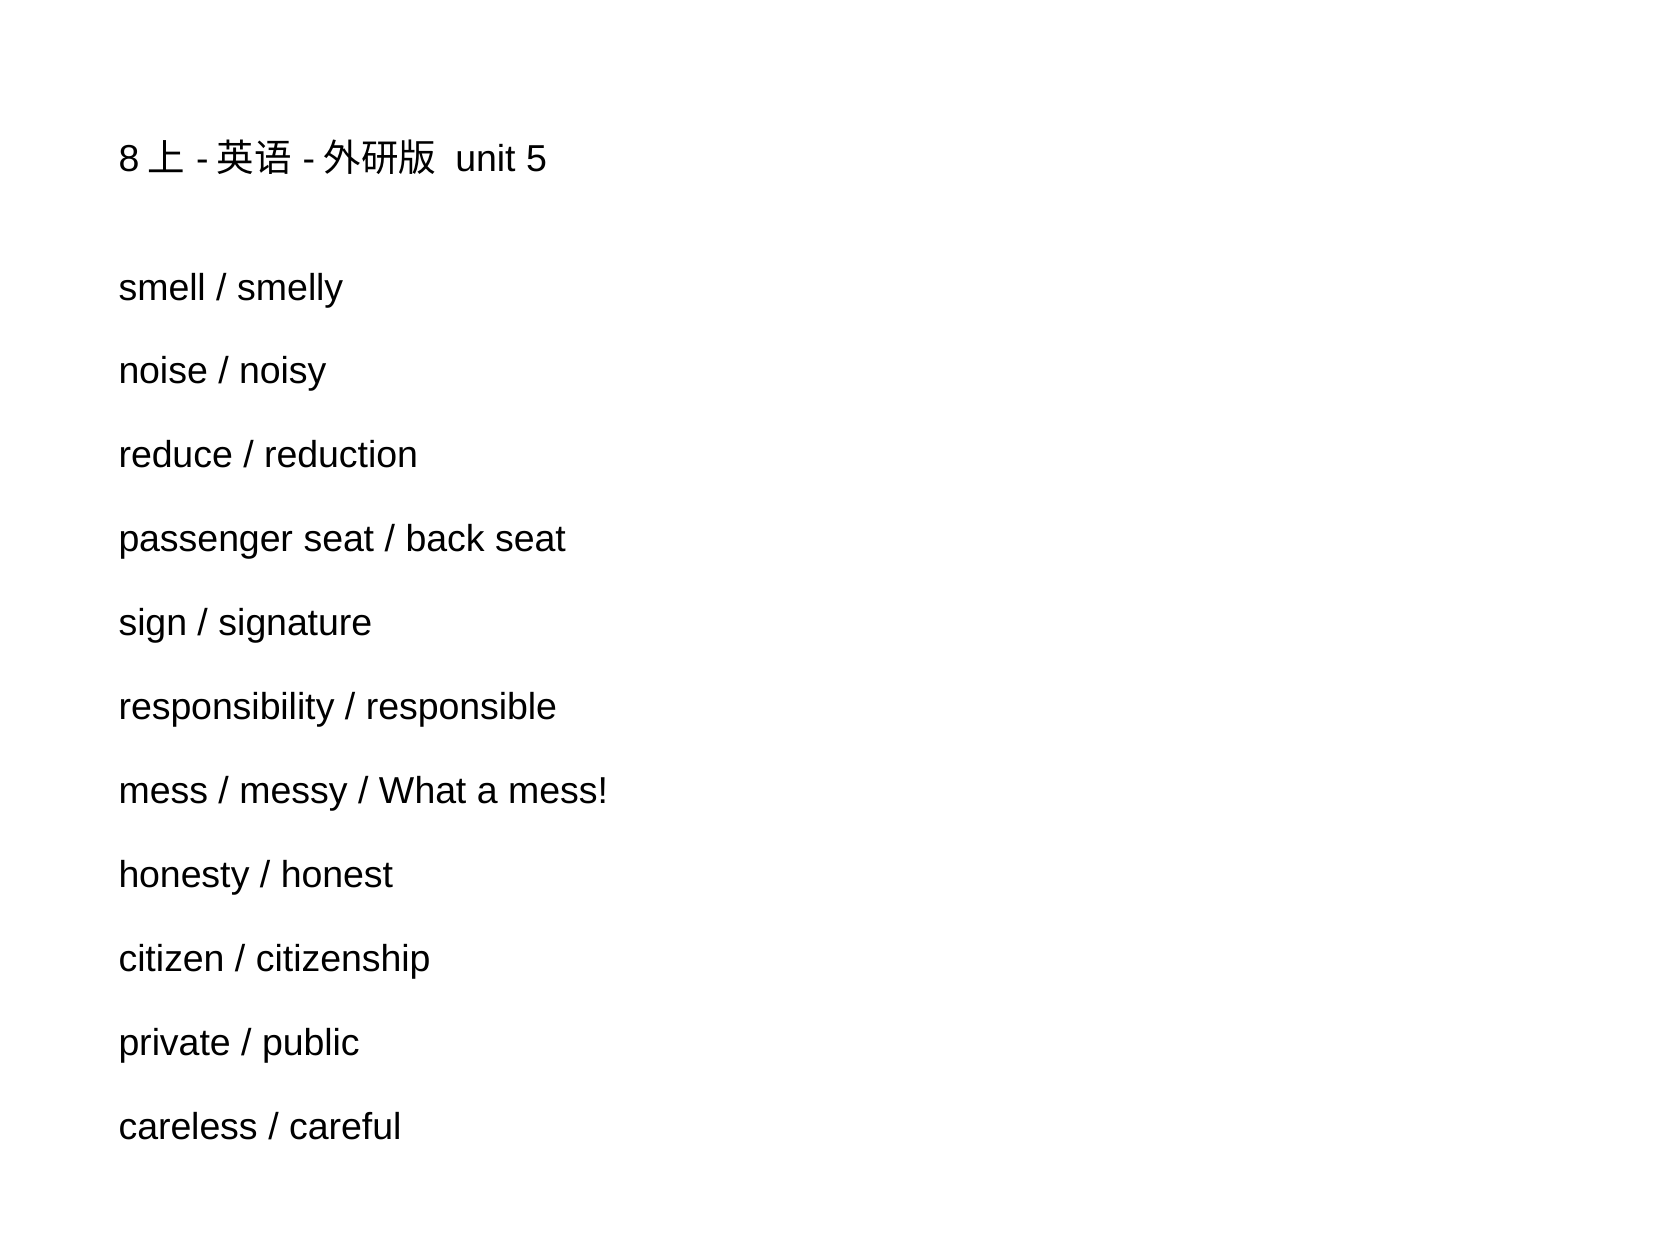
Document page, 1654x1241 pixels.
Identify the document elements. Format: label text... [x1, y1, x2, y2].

text_box 8上-英语-外研版 unit 5 smell / smelly noise / noisy reduce / reduction passenger seat / back seat sign / signature responsibility / responsible mess / messy / What a mess! honesty / honest citizen / citizenship private / public careless / careful [103, 120, 1506, 1187]
